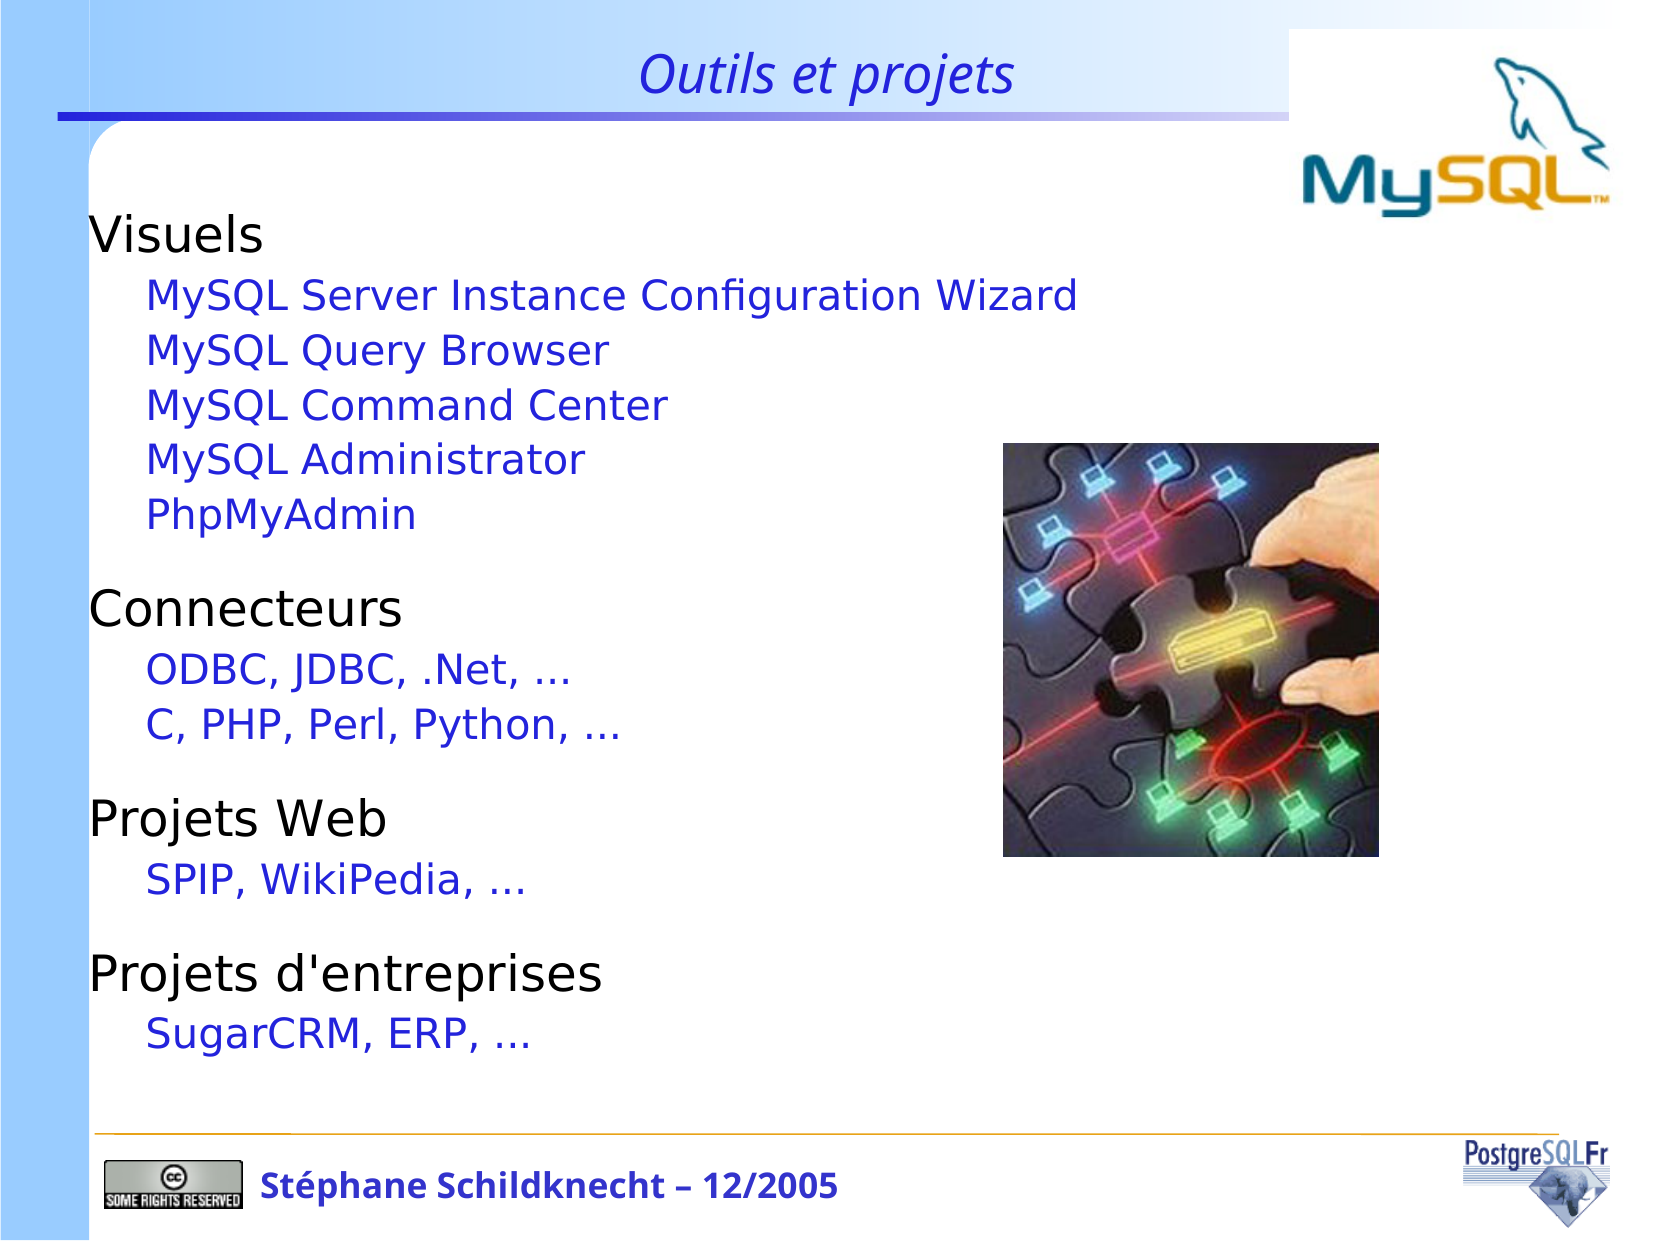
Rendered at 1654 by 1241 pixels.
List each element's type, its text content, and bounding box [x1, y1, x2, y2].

list Visuels MySQL Server Instance Configuration Wizard MySQL Query Browser MySQL Command Center MySQL Administrator PhpMyAdmin Connecteurs ODBC, JDBC, .Net, ... C, PHP, Perl, Python, ... Projets Web SPIP, WikiPedia, ... Projets d'entreprises SugarCRM, ERP, ... [88, 177, 1547, 1065]
picture [1003, 443, 1379, 857]
title Outils et projets [383, 0, 1270, 148]
picture [1462, 1139, 1610, 1228]
picture [104, 1160, 243, 1209]
picture [1289, 29, 1625, 237]
